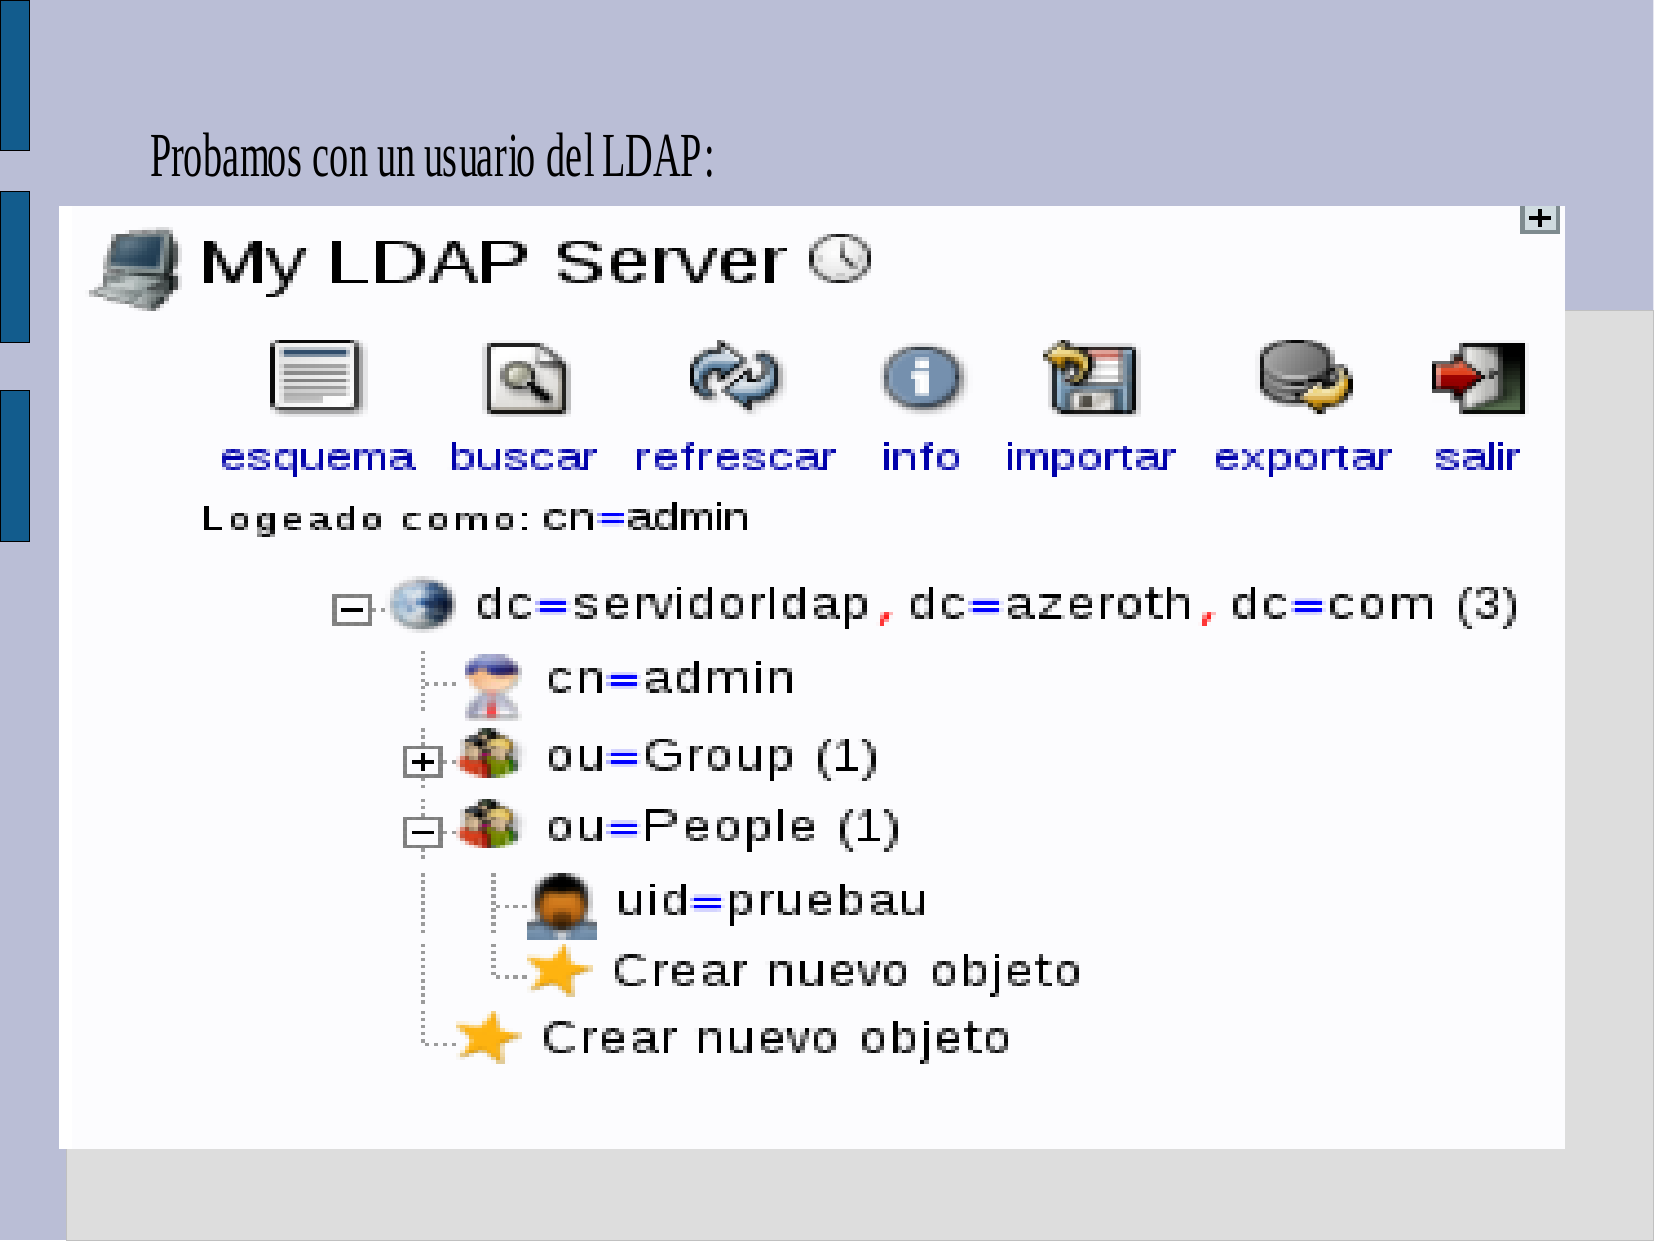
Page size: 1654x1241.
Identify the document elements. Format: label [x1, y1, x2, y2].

chart [147, 118, 1654, 562]
picture [59, 206, 1565, 1149]
